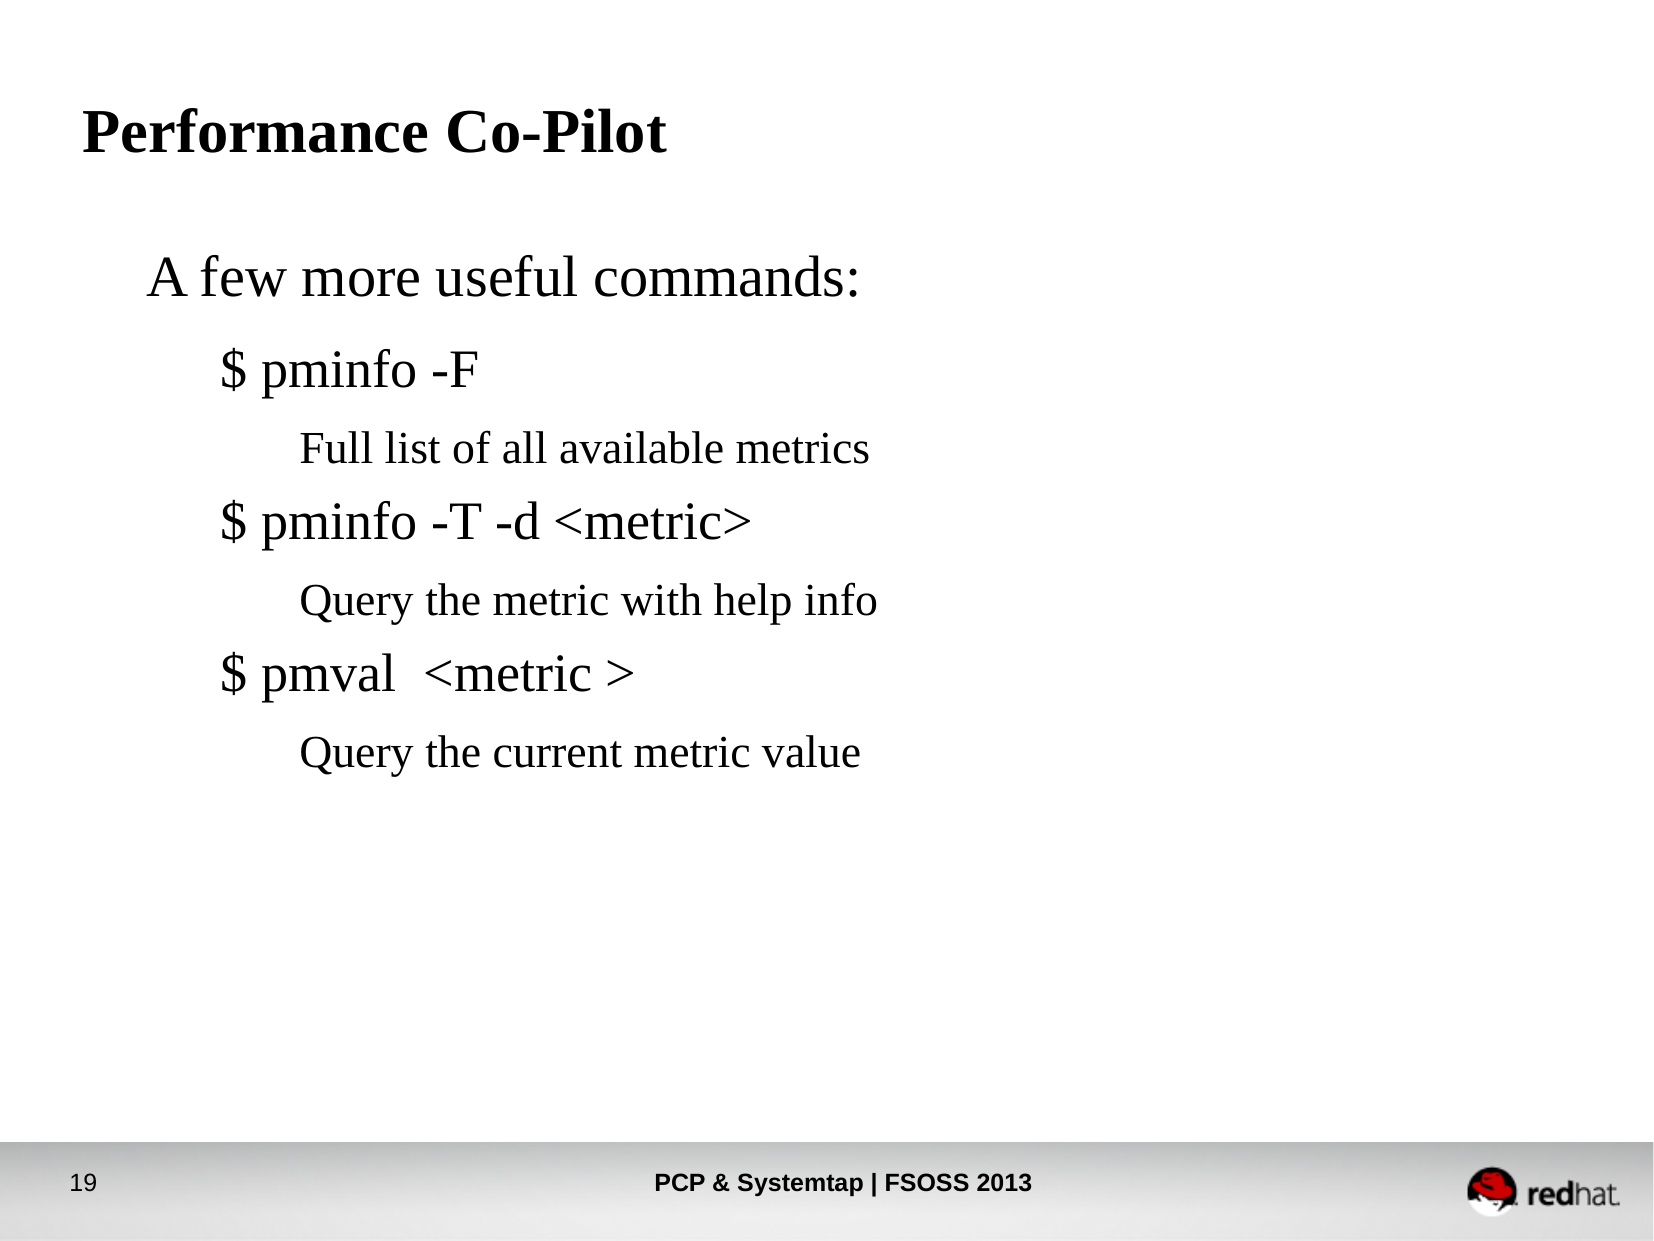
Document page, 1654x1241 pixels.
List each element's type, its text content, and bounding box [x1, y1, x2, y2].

list A few more useful commands: $ pminfo -F Full list of all available metrics $ pminfo -T -d <metric> Query the metric with help info $ pmval <metric > Query the current metric value [86, 244, 1576, 1039]
picture [0, 1142, 1654, 1241]
title Performance Co-Pilot [82, 37, 1571, 226]
